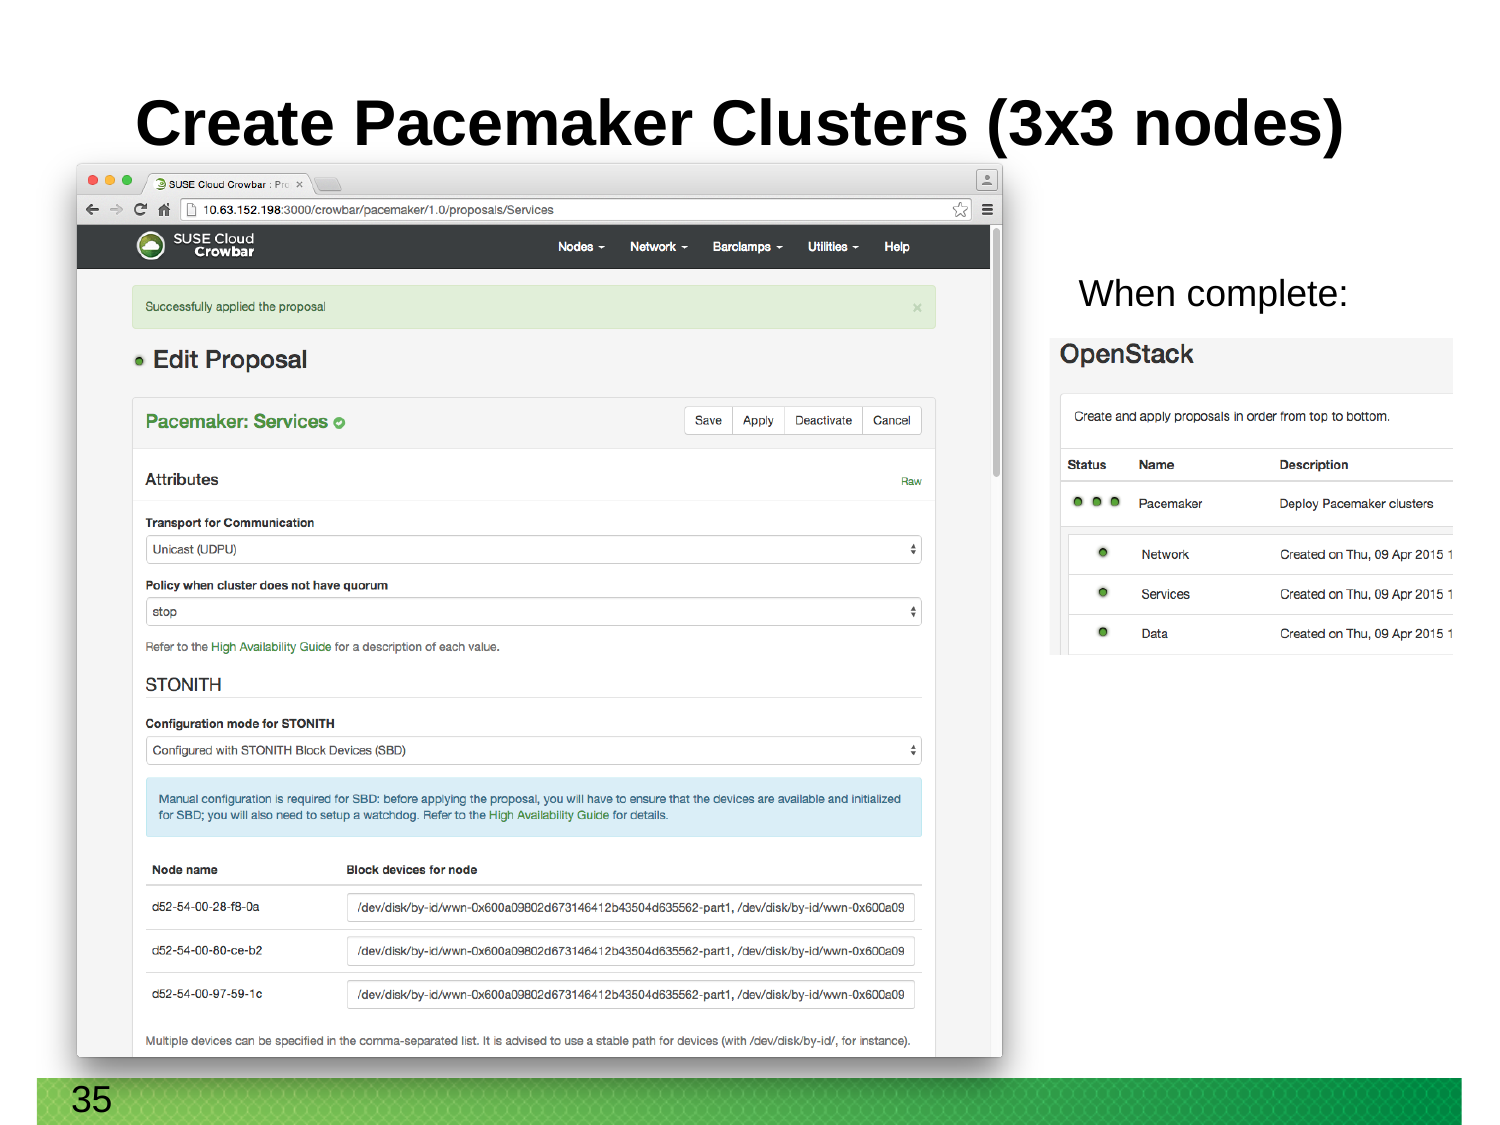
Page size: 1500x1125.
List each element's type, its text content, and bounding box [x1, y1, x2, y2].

text_box When complete: [1063, 265, 1465, 322]
title Create Pacemaker Clusters (3x3 nodes) [135, 41, 1372, 204]
picture [29, 136, 1462, 1125]
